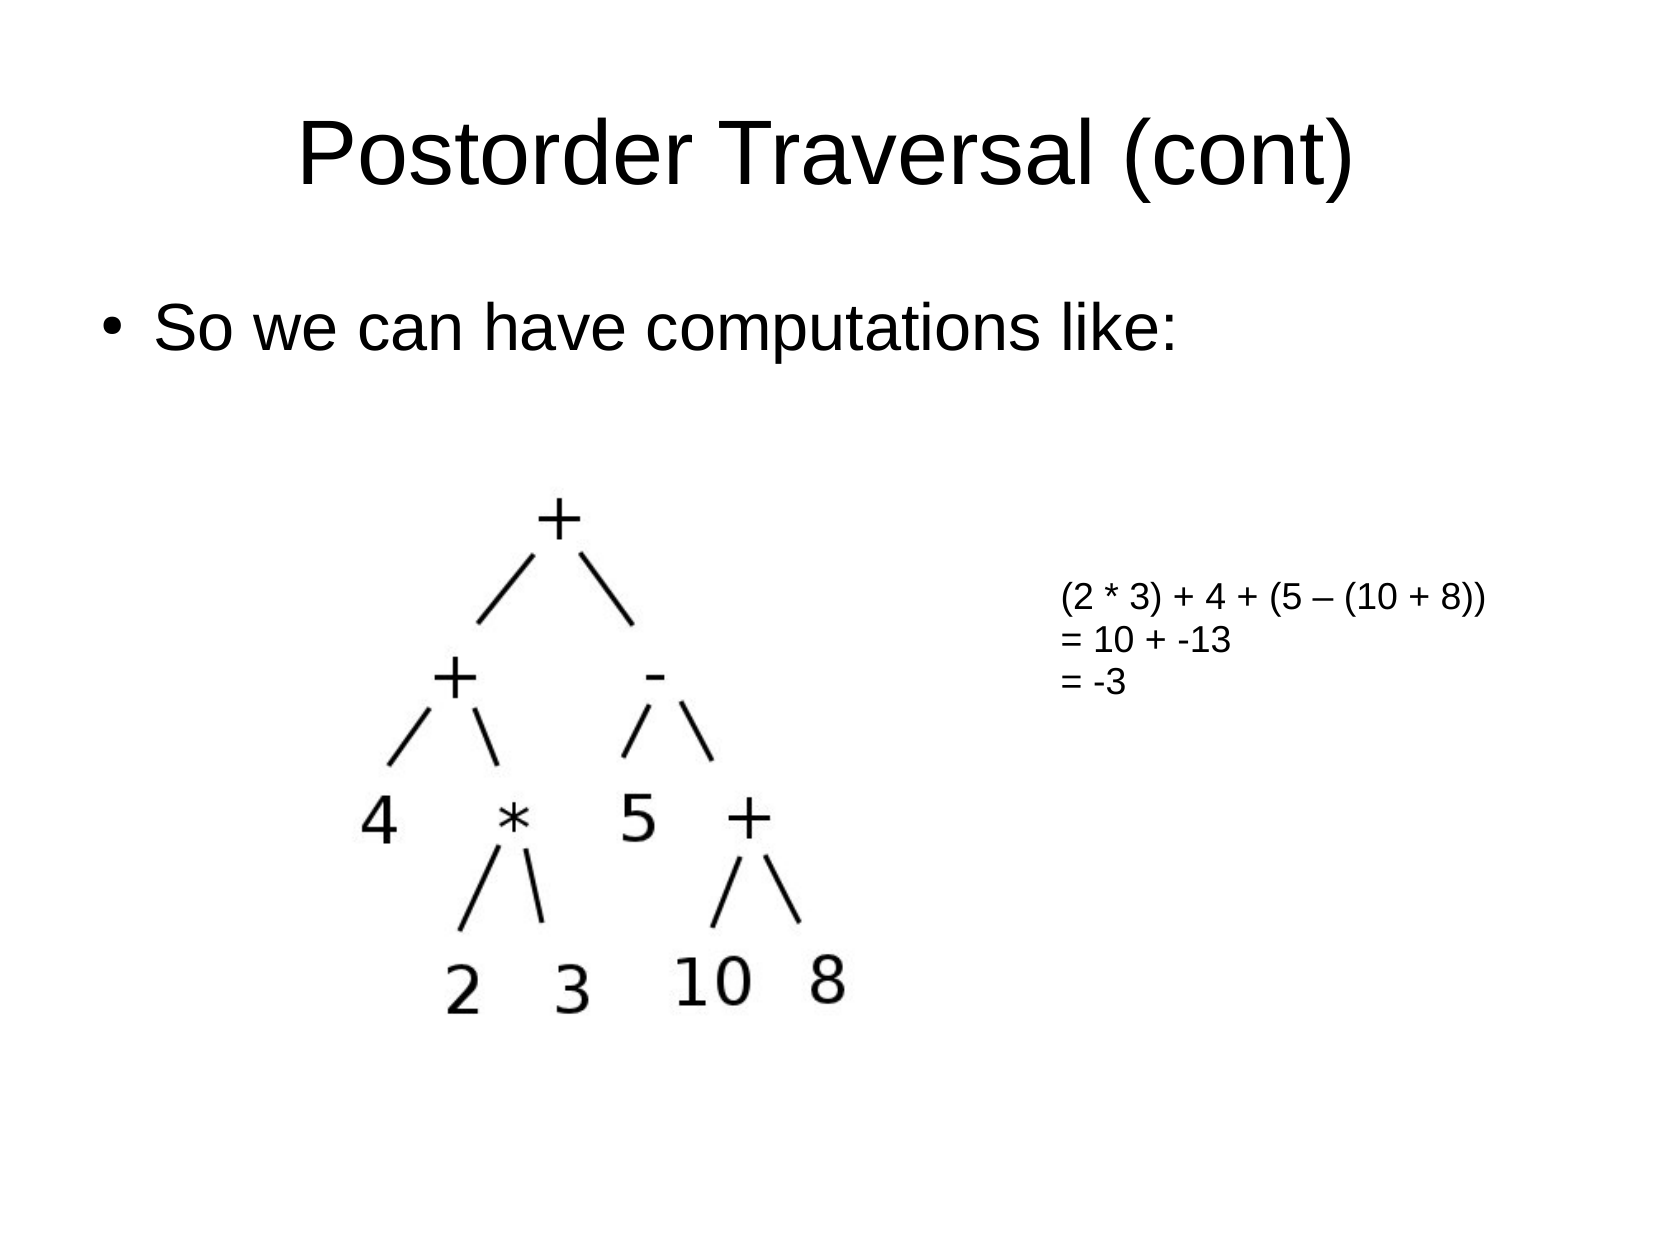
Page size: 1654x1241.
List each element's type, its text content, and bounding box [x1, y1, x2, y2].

title Postorder Traversal (cont) [82, 49, 1571, 257]
text_box (2 * 3) + 4 + (5 – (10 + 8)) = 10 + -13 = -3 [1045, 568, 1501, 723]
picture [75, 434, 1132, 1096]
list So we can have computations like: [82, 290, 1571, 1109]
